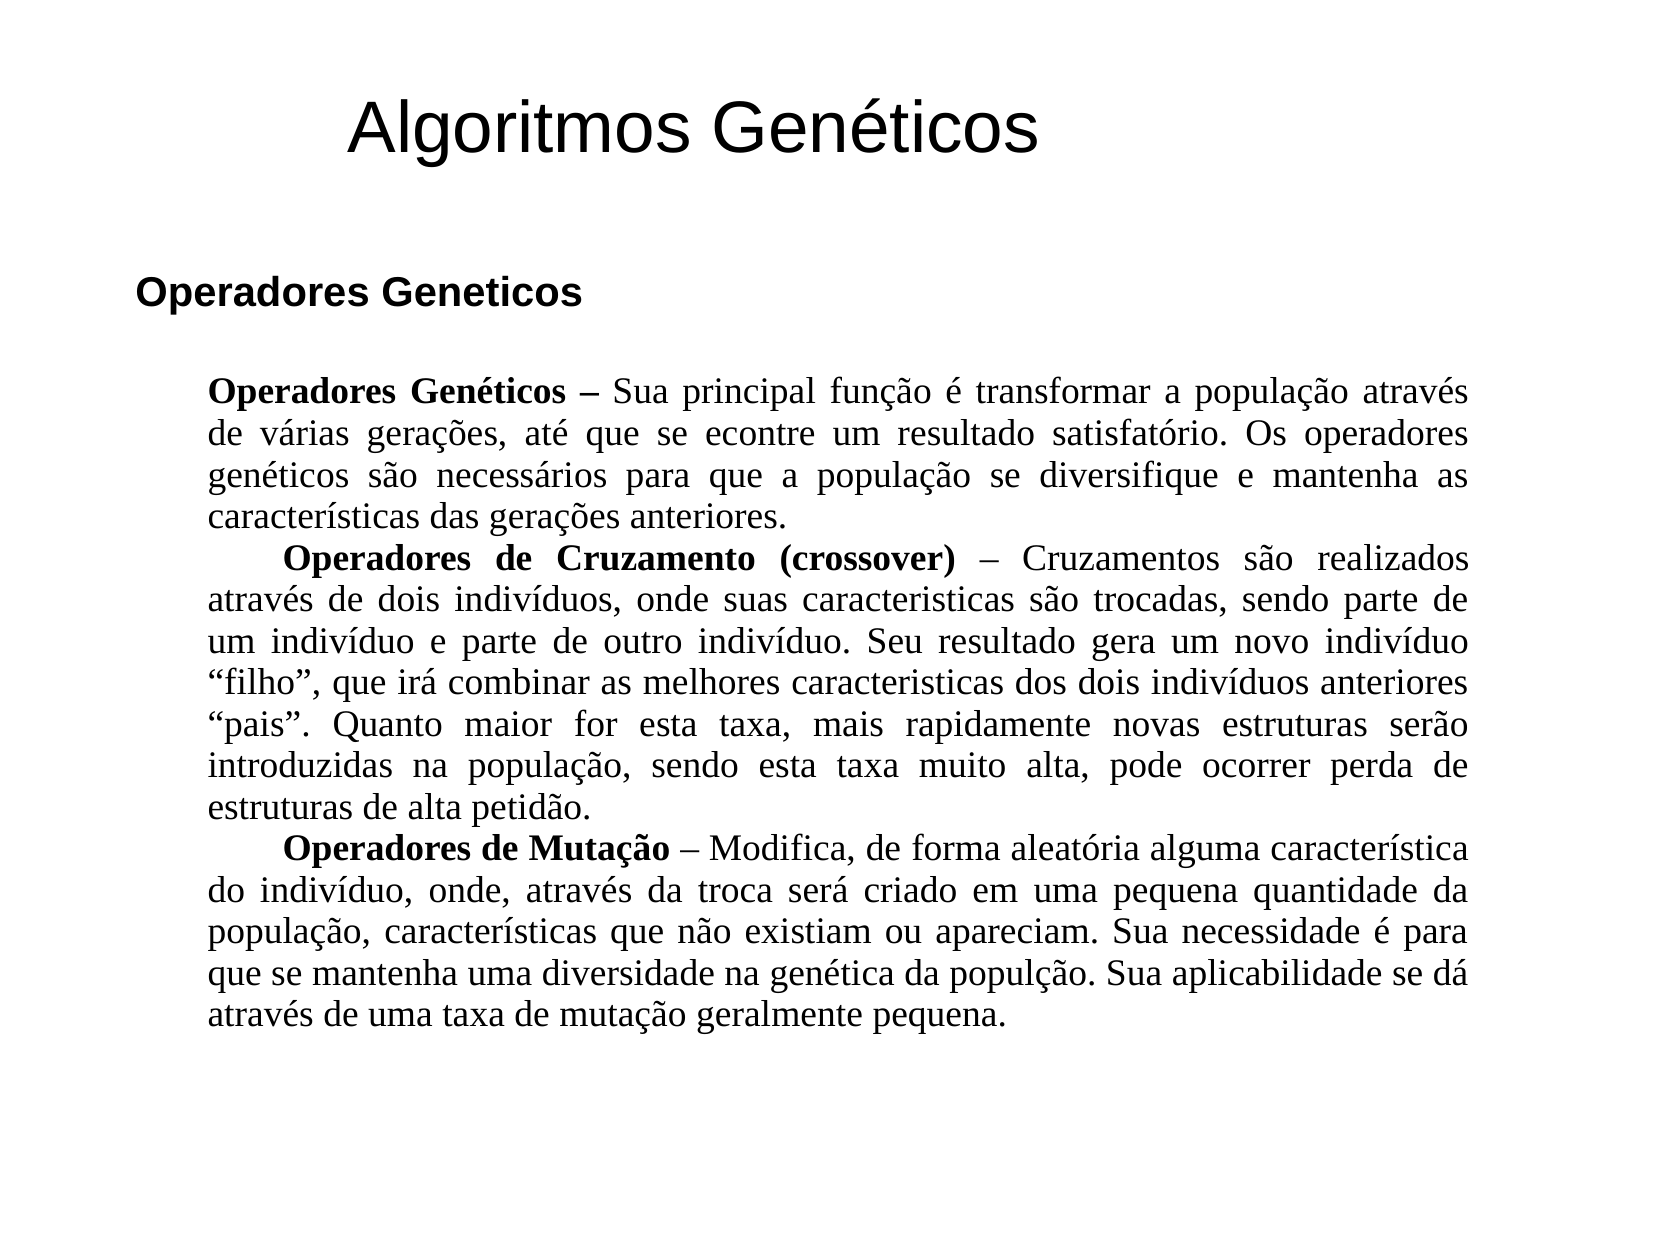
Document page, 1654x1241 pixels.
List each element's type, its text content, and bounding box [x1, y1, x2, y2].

text_box Operadores Geneticos [120, 261, 717, 323]
title Algoritmos Genéticos [0, 23, 1429, 231]
text_box Operadores Genéticos – Sua principal função é transformar a população através de várias gerações, até que se econtre um resultado satisfatório. Os operadores genéticos são necessários para que a população se diversifique e mantenha as características das gerações anteriores. Operadores de Cruzamento (crossover) – Cruzamentos são realizados através de dois indivíduos, onde suas caracteristicas são trocadas, sendo parte de um indivíduo e parte de outro indivíduo. Seu resultado gera um novo indivíduo “filho”, que irá combinar as melhores caracteristicas dos dois indivíduos anteriores “pais”. Quanto maior for esta taxa, mais rapidamente novas estruturas serão introduzidas na população, sendo esta taxa muito alta, pode ocorrer perda de estruturas de alta petidão. Operadores de Mutação – Modifica, de forma aleatória alguma característica do indivíduo, onde, através da troca será criado em uma pequena quantidade da população, características que não existiam ou apareciam. Sua necessidade é para que se mantenha uma diversidade na genética da populção. Sua aplicabilidade se dá através de uma taxa de mutação geralmente pequena. [192, 363, 1486, 1046]
